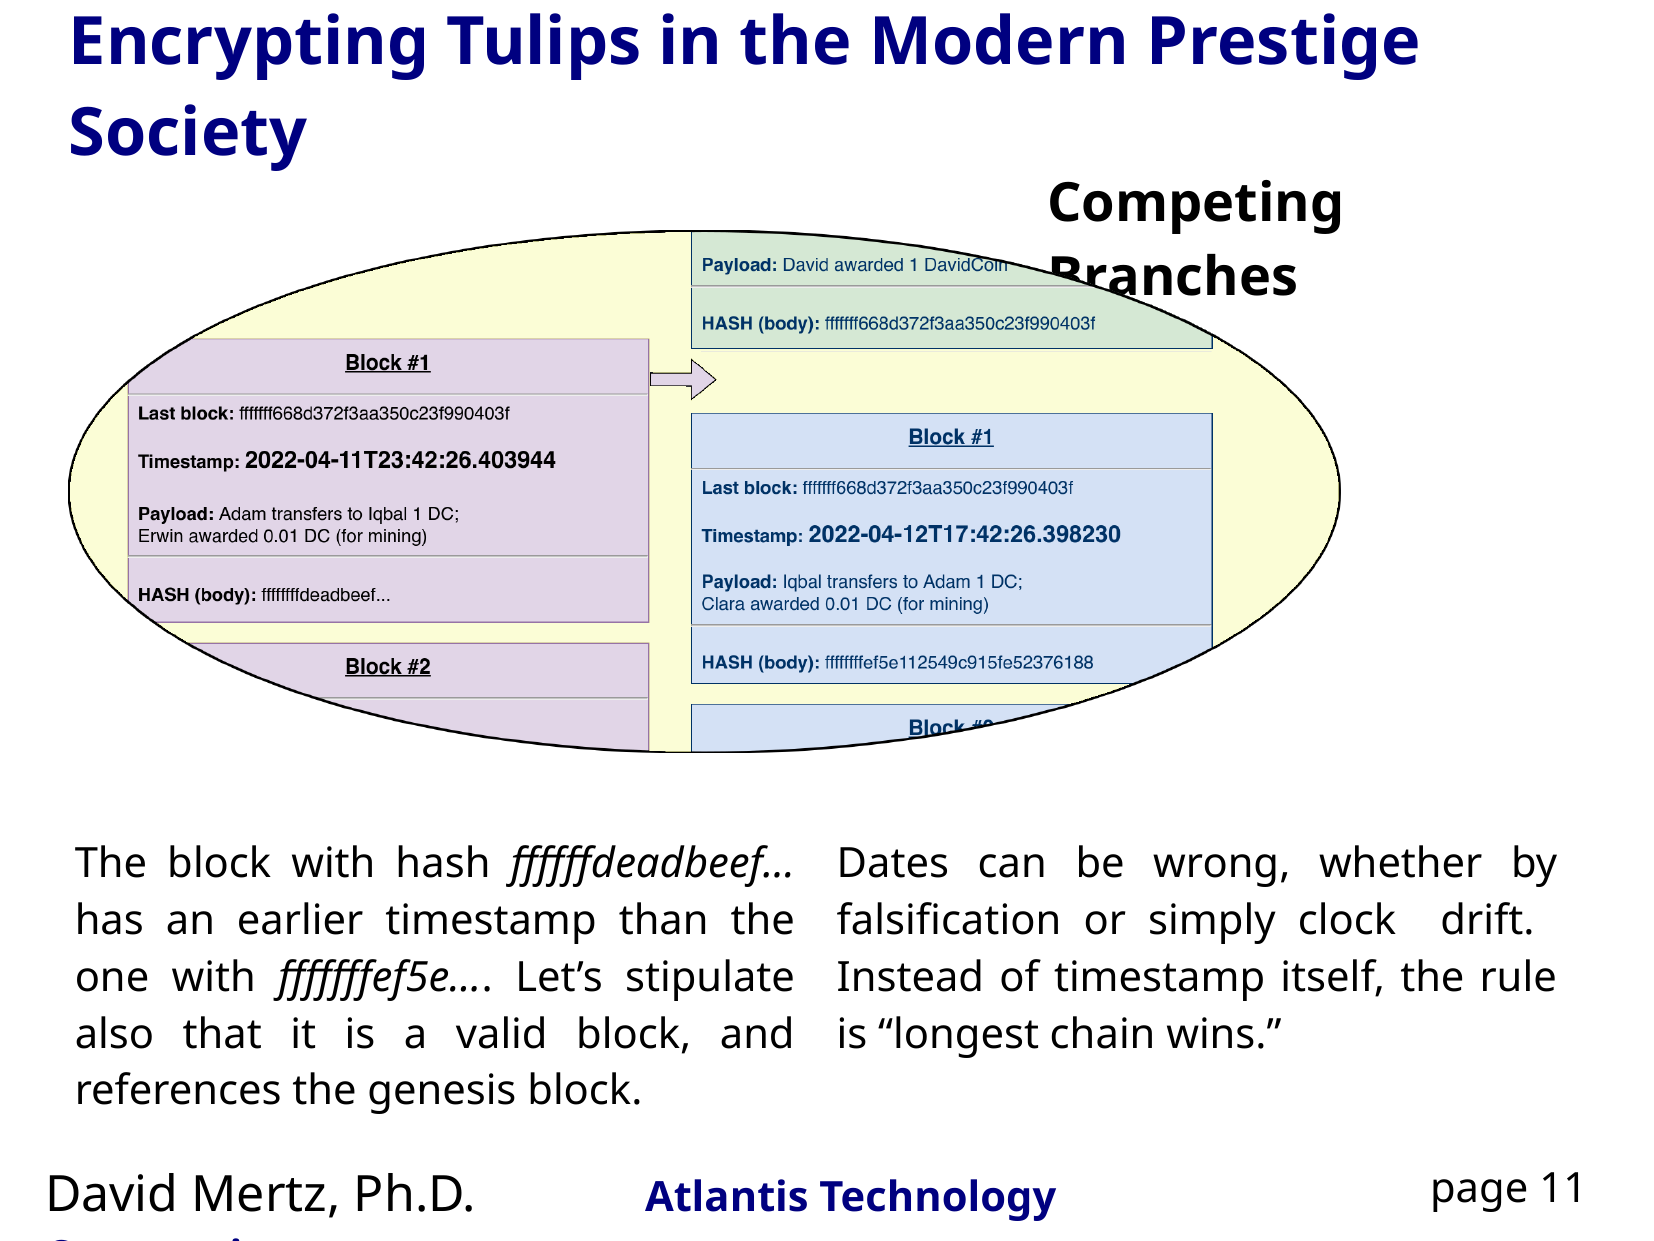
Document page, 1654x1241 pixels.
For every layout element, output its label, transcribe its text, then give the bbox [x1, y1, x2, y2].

text_box The block with hash ffffffdeadbeef... has an earlier timestamp than the one with fffffffef5e…. Let’s stipulate also that it is a valid block, and references the genesis block. [60, 825, 811, 1095]
picture [68, 230, 1342, 753]
text_box Dates can be wrong, whether by falsification or simply clock drift. Instead of timestamp itself, the rule is “longest chain wins.” [821, 825, 1572, 1045]
list Competing Branches [1047, 163, 1607, 241]
